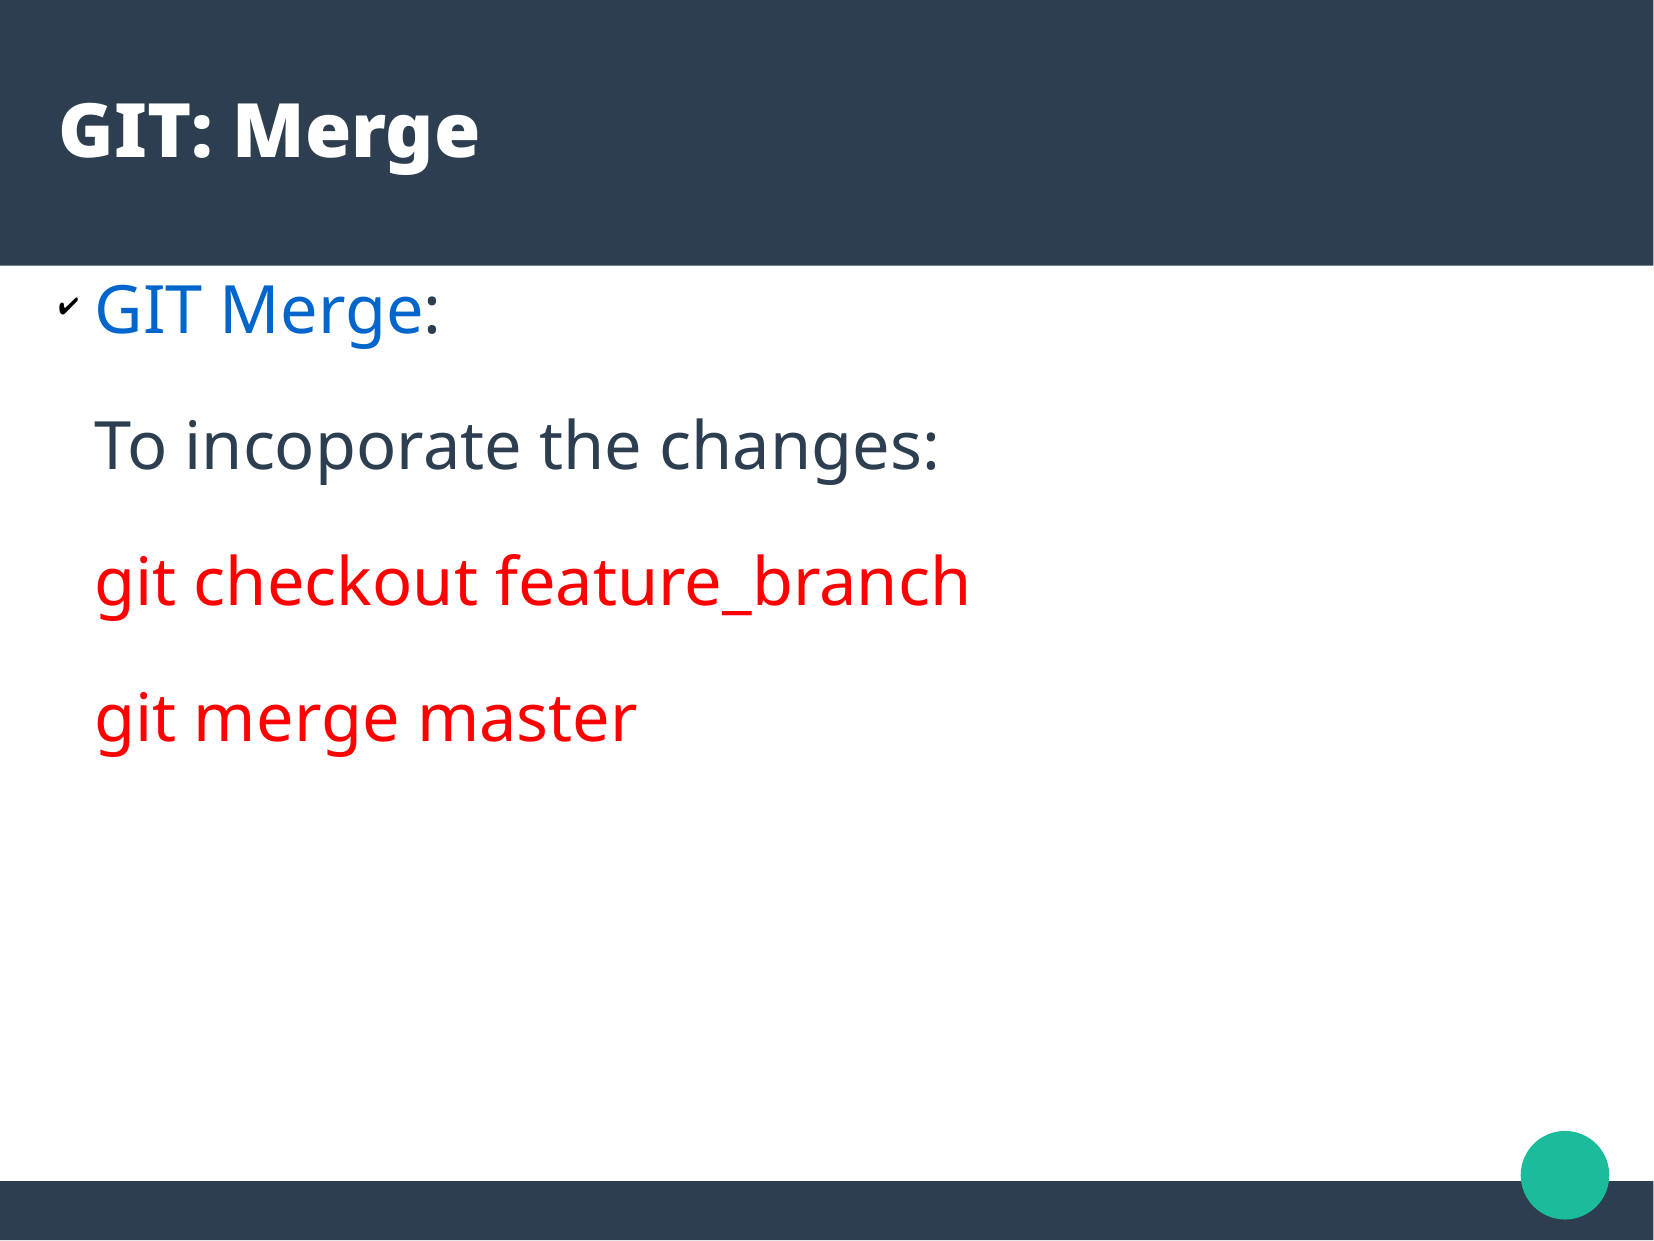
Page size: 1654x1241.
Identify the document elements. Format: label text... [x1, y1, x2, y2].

title GIT: Merge [59, 40, 1595, 216]
subtitle GIT Merge: To incoporate the changes: git checkout feature_branch git merge master [59, 271, 1595, 1205]
